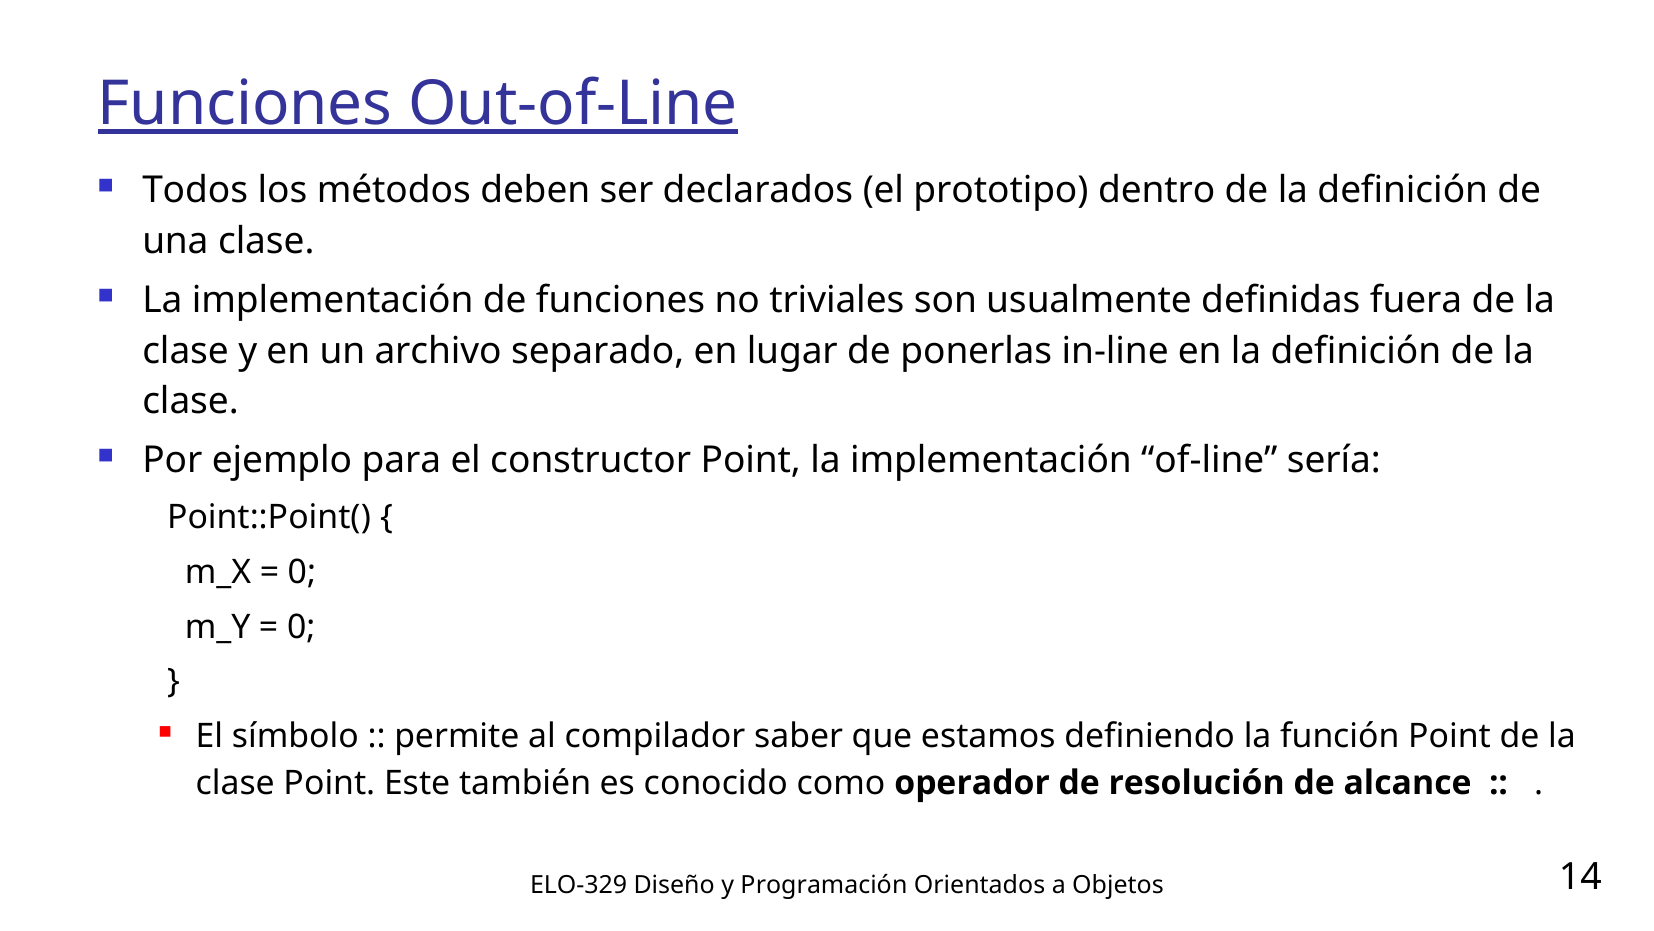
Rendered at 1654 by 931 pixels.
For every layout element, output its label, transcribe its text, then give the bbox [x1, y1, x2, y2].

list Todos los métodos deben ser declarados (el prototipo) dentro de la definición de una clase. La implementación de funciones no triviales son usualmente definidas fuera de la clase y en un archivo separado, en lugar de ponerlas in-line en la definición de la clase. Por ejemplo para el constructor Point, la implementación “of-line” sería: Point::Point()‏ { m_X = 0; m_Y = 0; } El símbolo :: permite al compilador saber que estamos definiendo la función Point de la clase Point. Este también es conocido como operador de resolución de alcance :: . [82, 155, 1612, 826]
title Funciones Out-of-Line [82, 16, 1654, 151]
